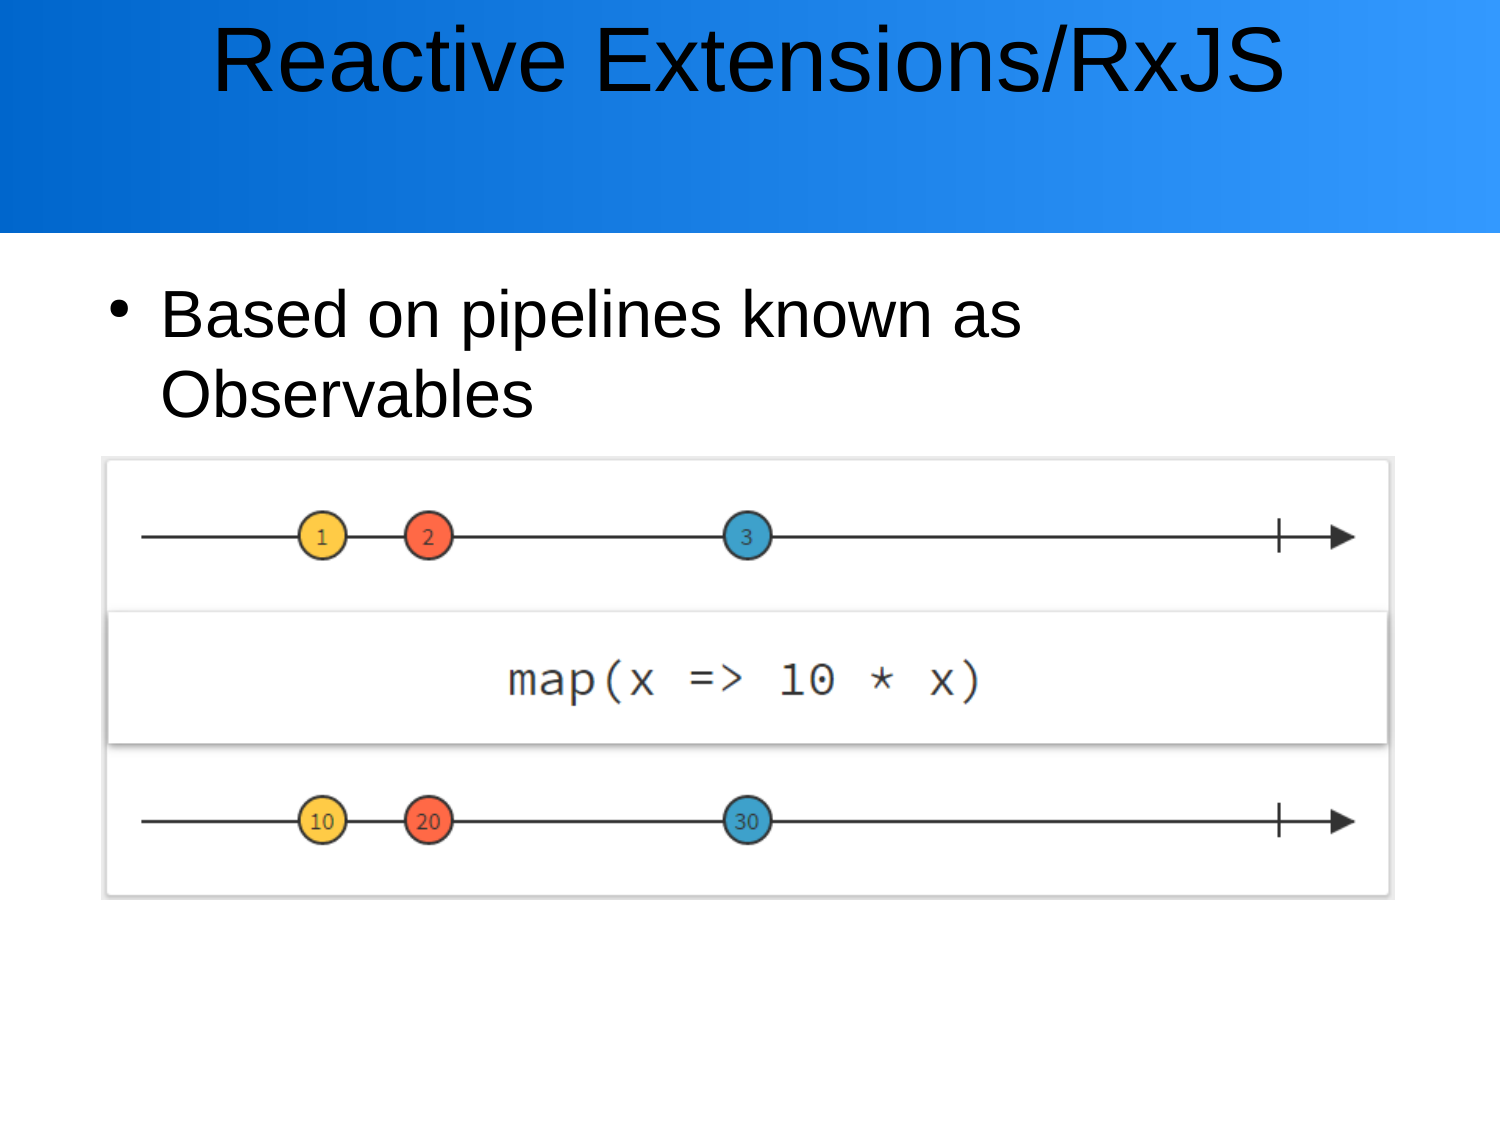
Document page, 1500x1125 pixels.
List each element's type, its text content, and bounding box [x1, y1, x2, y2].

title Reactive Extensions/RxJS [0, 0, 1500, 233]
list Based on pipelines known as Observables [75, 263, 1425, 1006]
picture [101, 456, 1395, 900]
